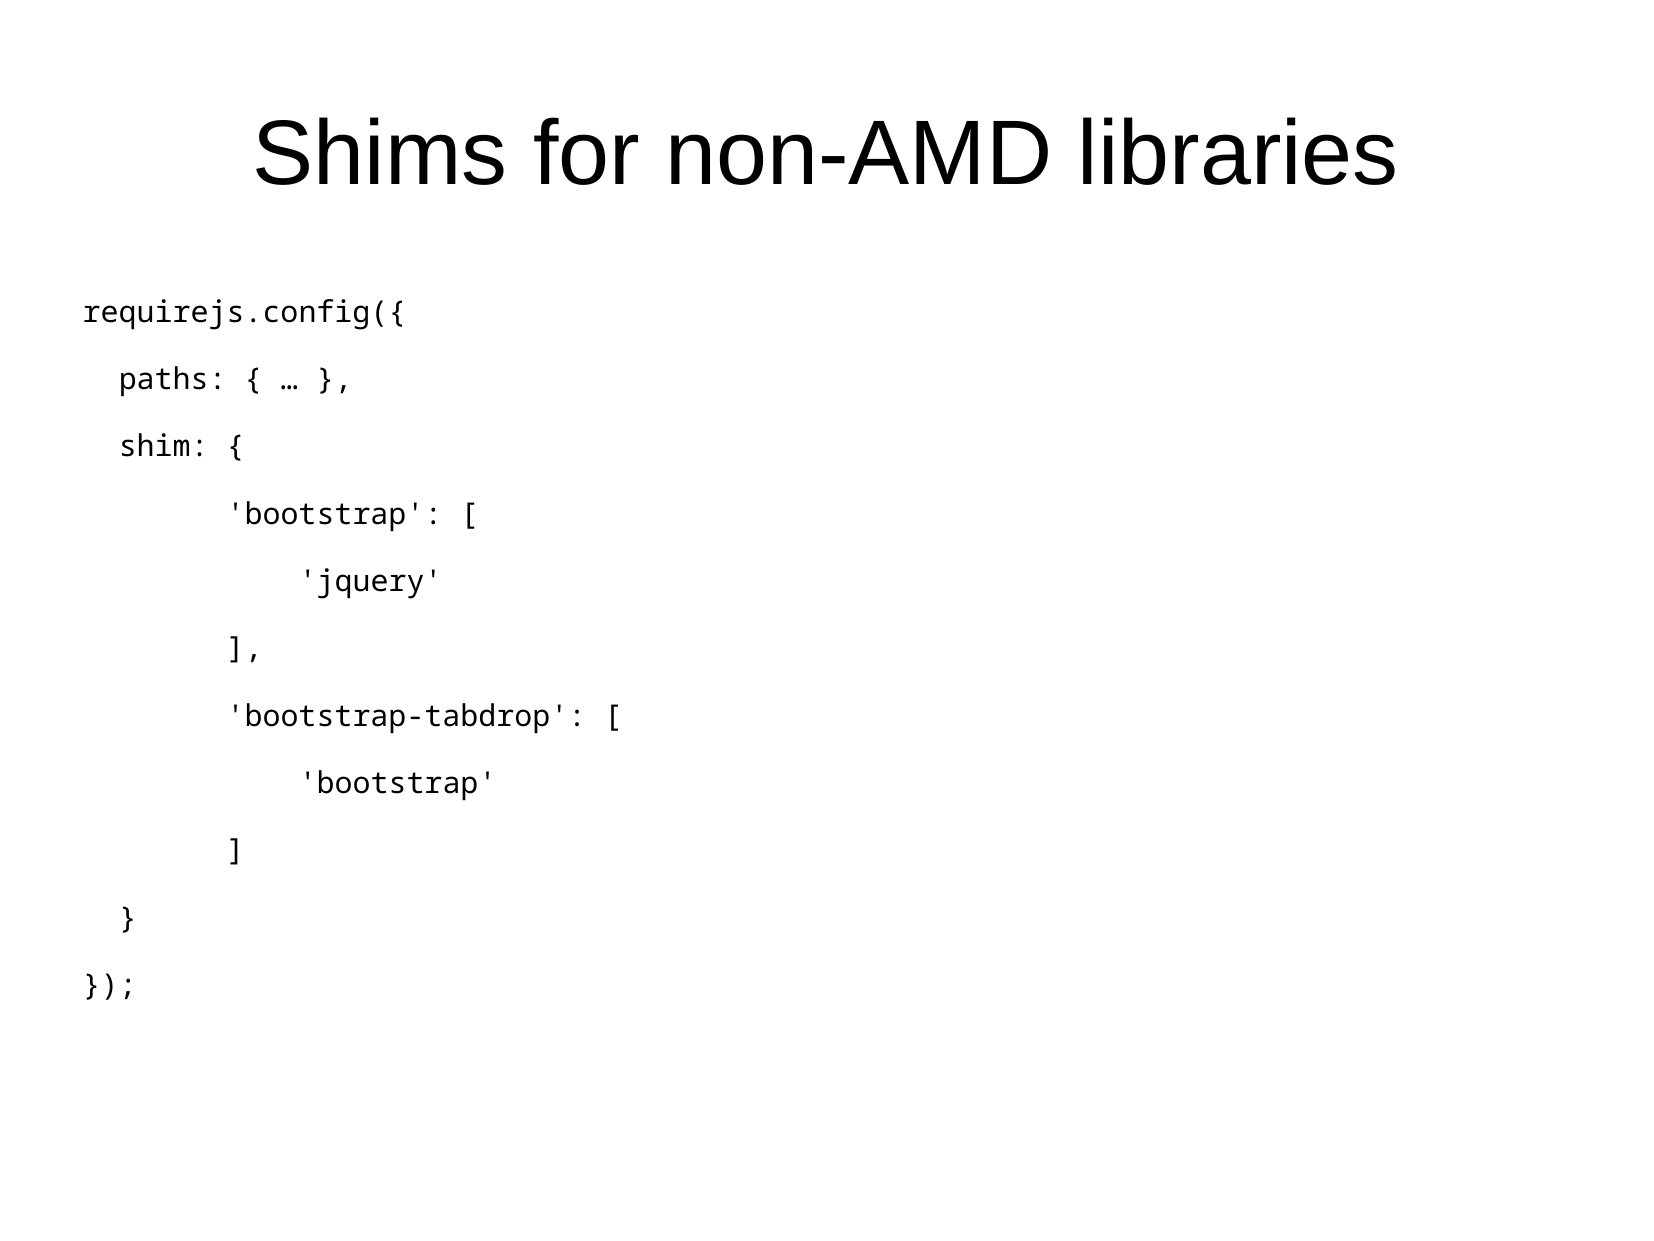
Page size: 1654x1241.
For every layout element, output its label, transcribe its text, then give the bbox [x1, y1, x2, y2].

list requirejs.config({ paths: { … }, shim: { 'bootstrap': [ 'jquery' ], 'bootstrap-tabdrop': [ 'bootstrap' ] } }); [82, 290, 1571, 1010]
title Shims for non-AMD libraries [82, 49, 1571, 257]
